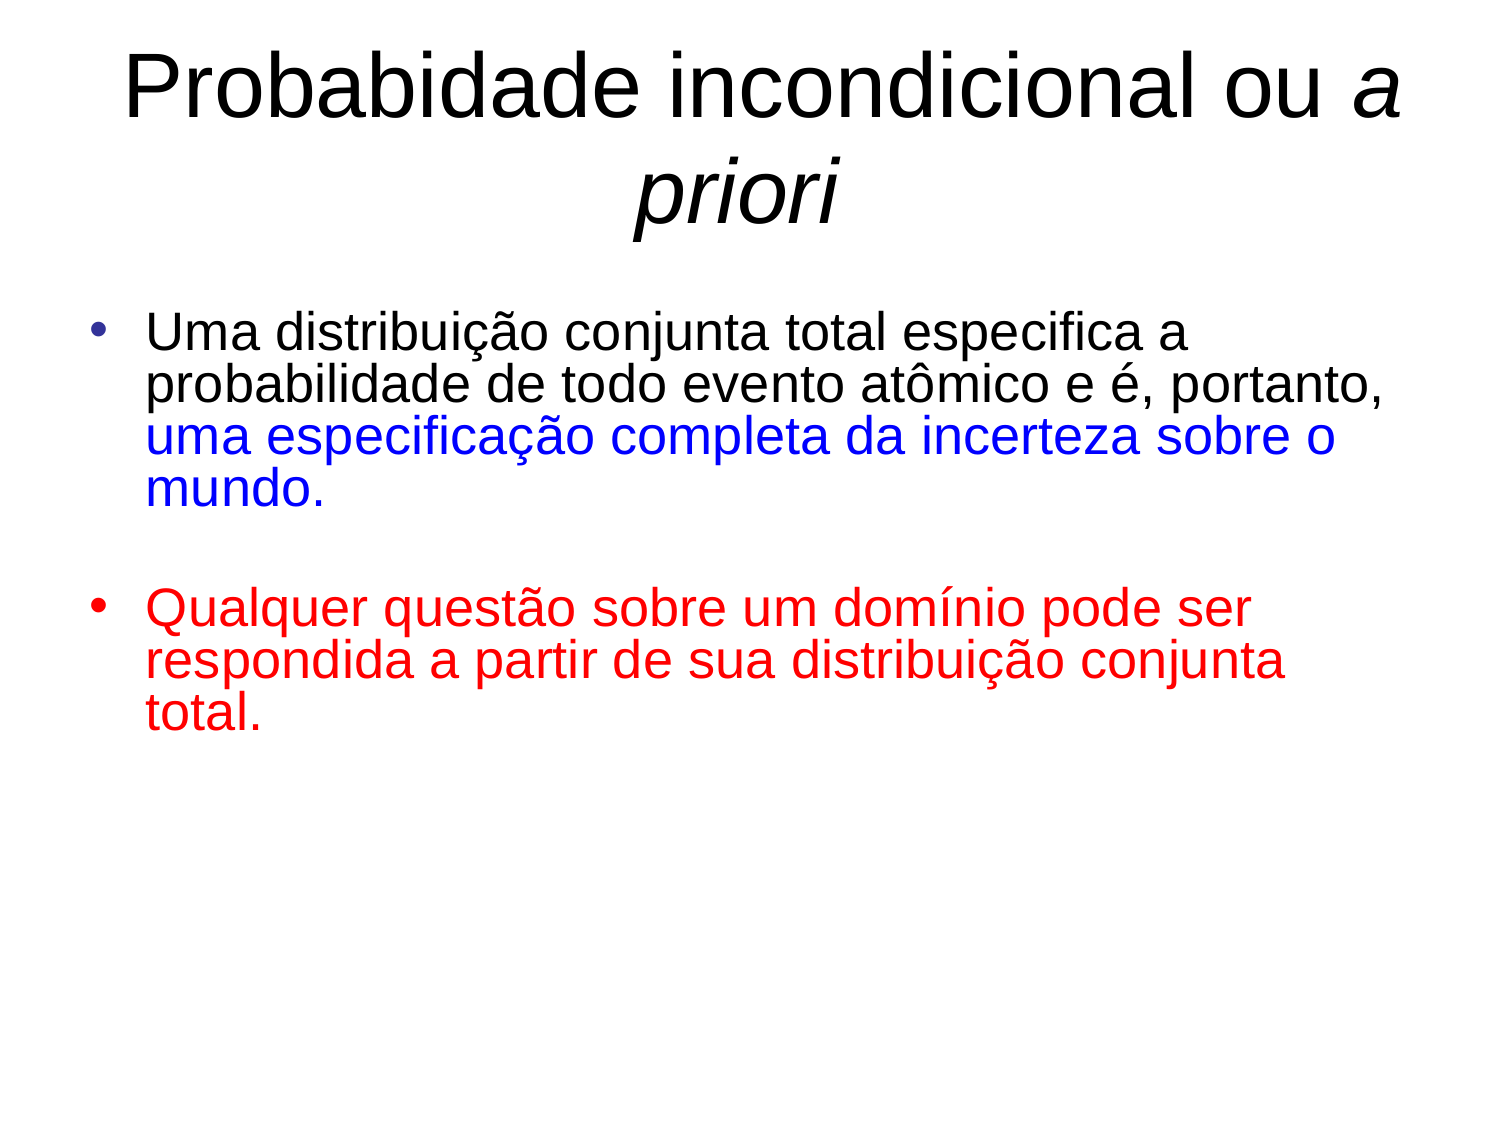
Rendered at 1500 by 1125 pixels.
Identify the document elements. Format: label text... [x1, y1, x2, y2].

title Probabidade incondicional ou a priori [75, 22, 1426, 255]
list Uma distribuição conjunta total especifica a probabilidade de todo evento atômico e é, portanto, uma especificação completa da incerteza sobre o mundo. Qualquer questão sobre um domínio pode ser respondida a partir de sua distribuição conjunta total. [75, 301, 1426, 1005]
